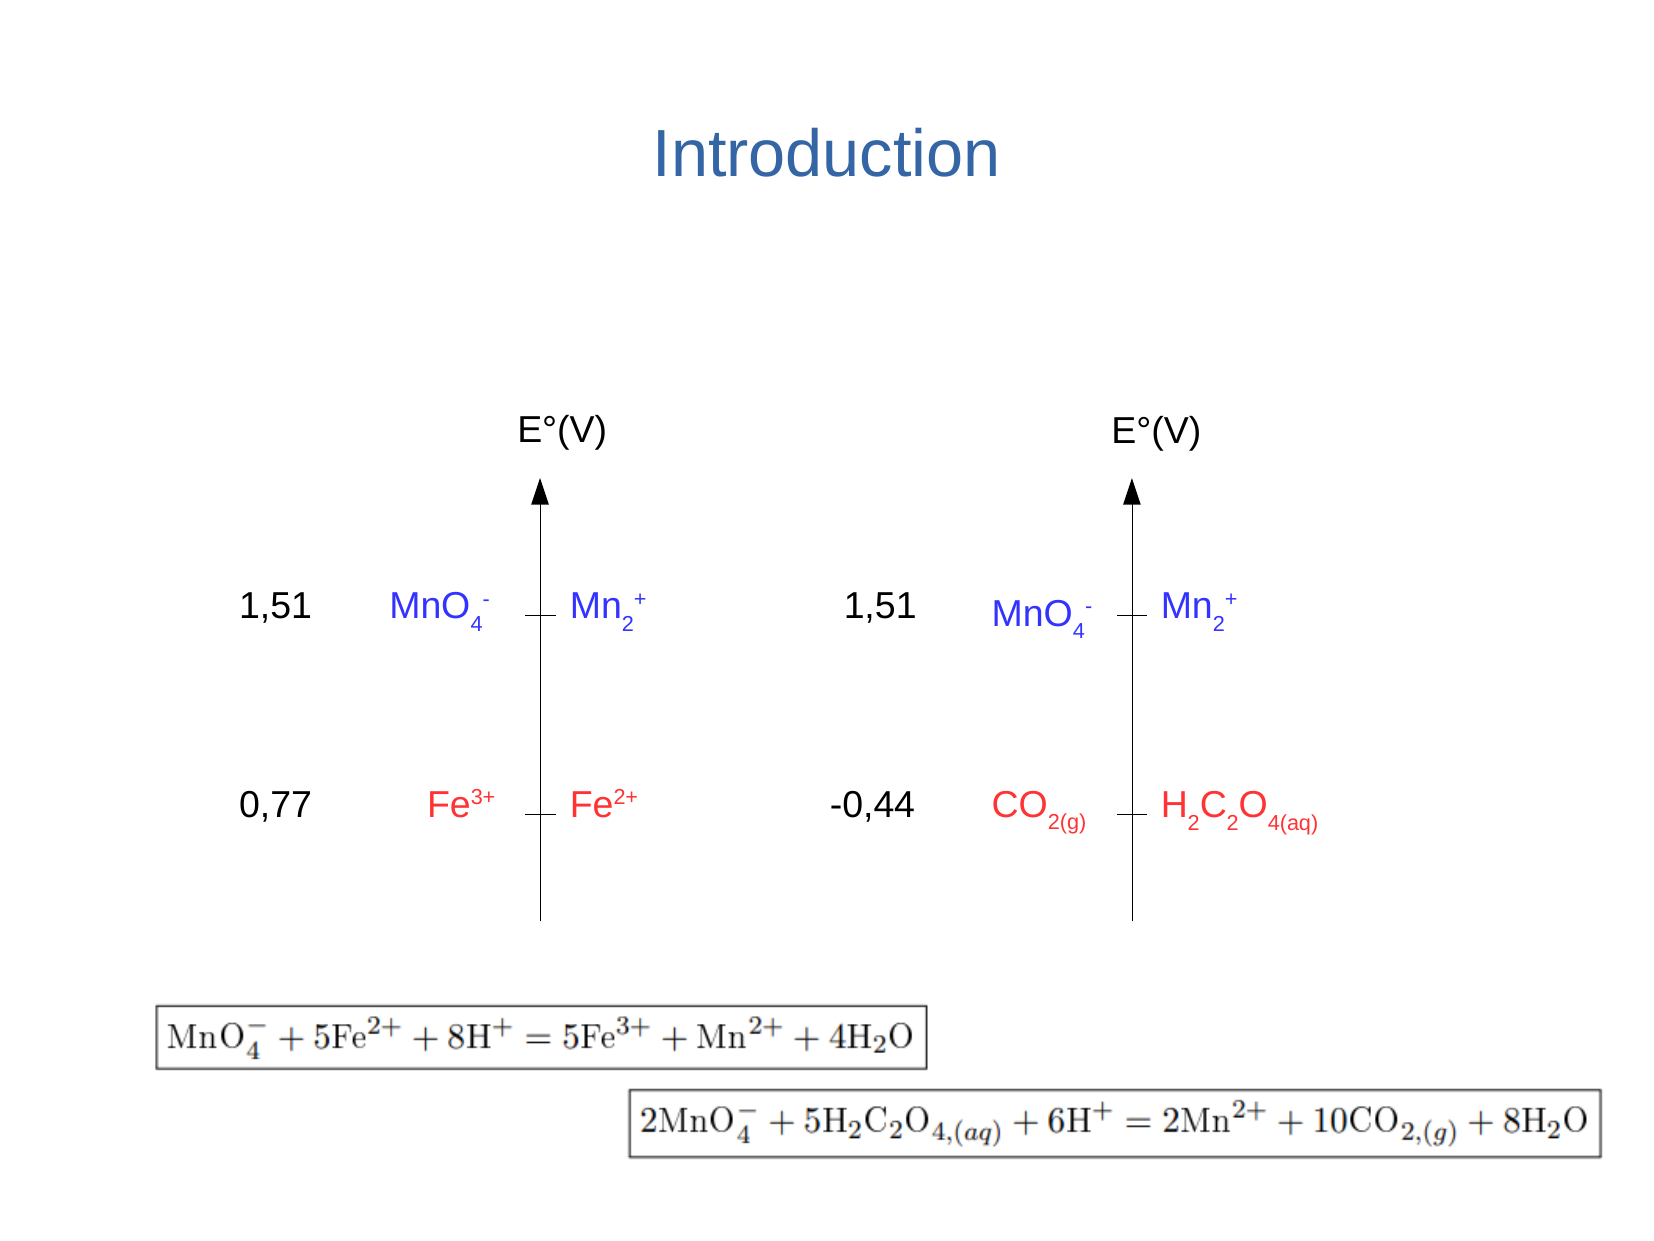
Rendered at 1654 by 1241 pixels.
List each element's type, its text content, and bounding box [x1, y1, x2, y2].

text_box E°(V) [502, 401, 661, 478]
text_box 0,77 [224, 776, 360, 850]
text_box Mn2+ [555, 577, 721, 663]
text_box Fe3+ [412, 776, 541, 850]
text_box 1,51 [224, 577, 360, 651]
text_box CO2(g) [976, 776, 1146, 862]
text_box Mn2+ [1146, 577, 1294, 663]
text_box MnO4- [374, 577, 555, 663]
picture [625, 1086, 1607, 1164]
text_box Fe2+ [555, 776, 691, 862]
text_box H2C2O4(aq) [1146, 776, 1400, 862]
picture [151, 1001, 934, 1075]
text_box E°(V) [1096, 401, 1252, 476]
text_box MnO4- [976, 585, 1147, 671]
text_box 1,51 [829, 577, 956, 651]
text_box -0,44 [814, 776, 956, 850]
title Introduction [82, 49, 1571, 257]
